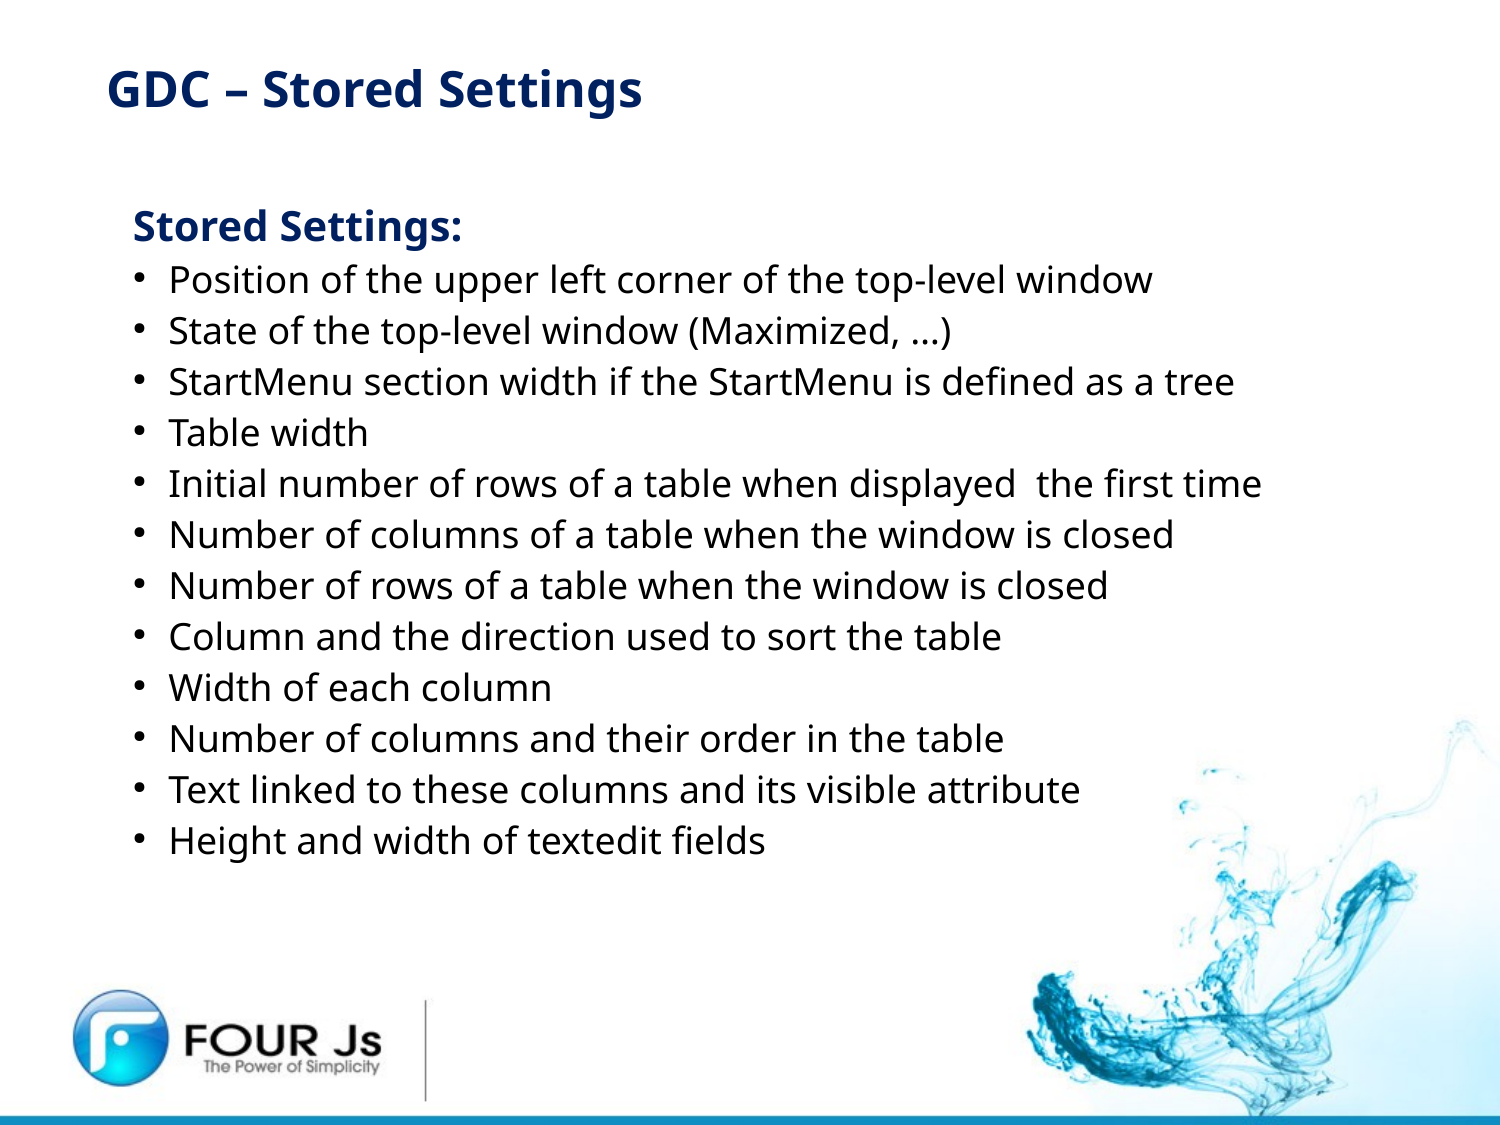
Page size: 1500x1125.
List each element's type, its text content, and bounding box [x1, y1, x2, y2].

title GDC – Stored Settings [106, 35, 1388, 142]
picture [0, 0, 1500, 1122]
text_box Stored Settings: Position of the upper left corner of the top-level window State of the top-level window (Maximized, …) StartMenu section width if the StartMenu is defined as a tree Table width Initial number of rows of a table when displayed the first time Number of columns of a table when the window is closed Number of rows of a table when the window is closed Column and the direction used to sort the table Width of each column Number of columns and their order in the table Text linked to these columns and its visible attribute Height and width of textedit fields [118, 188, 1418, 808]
